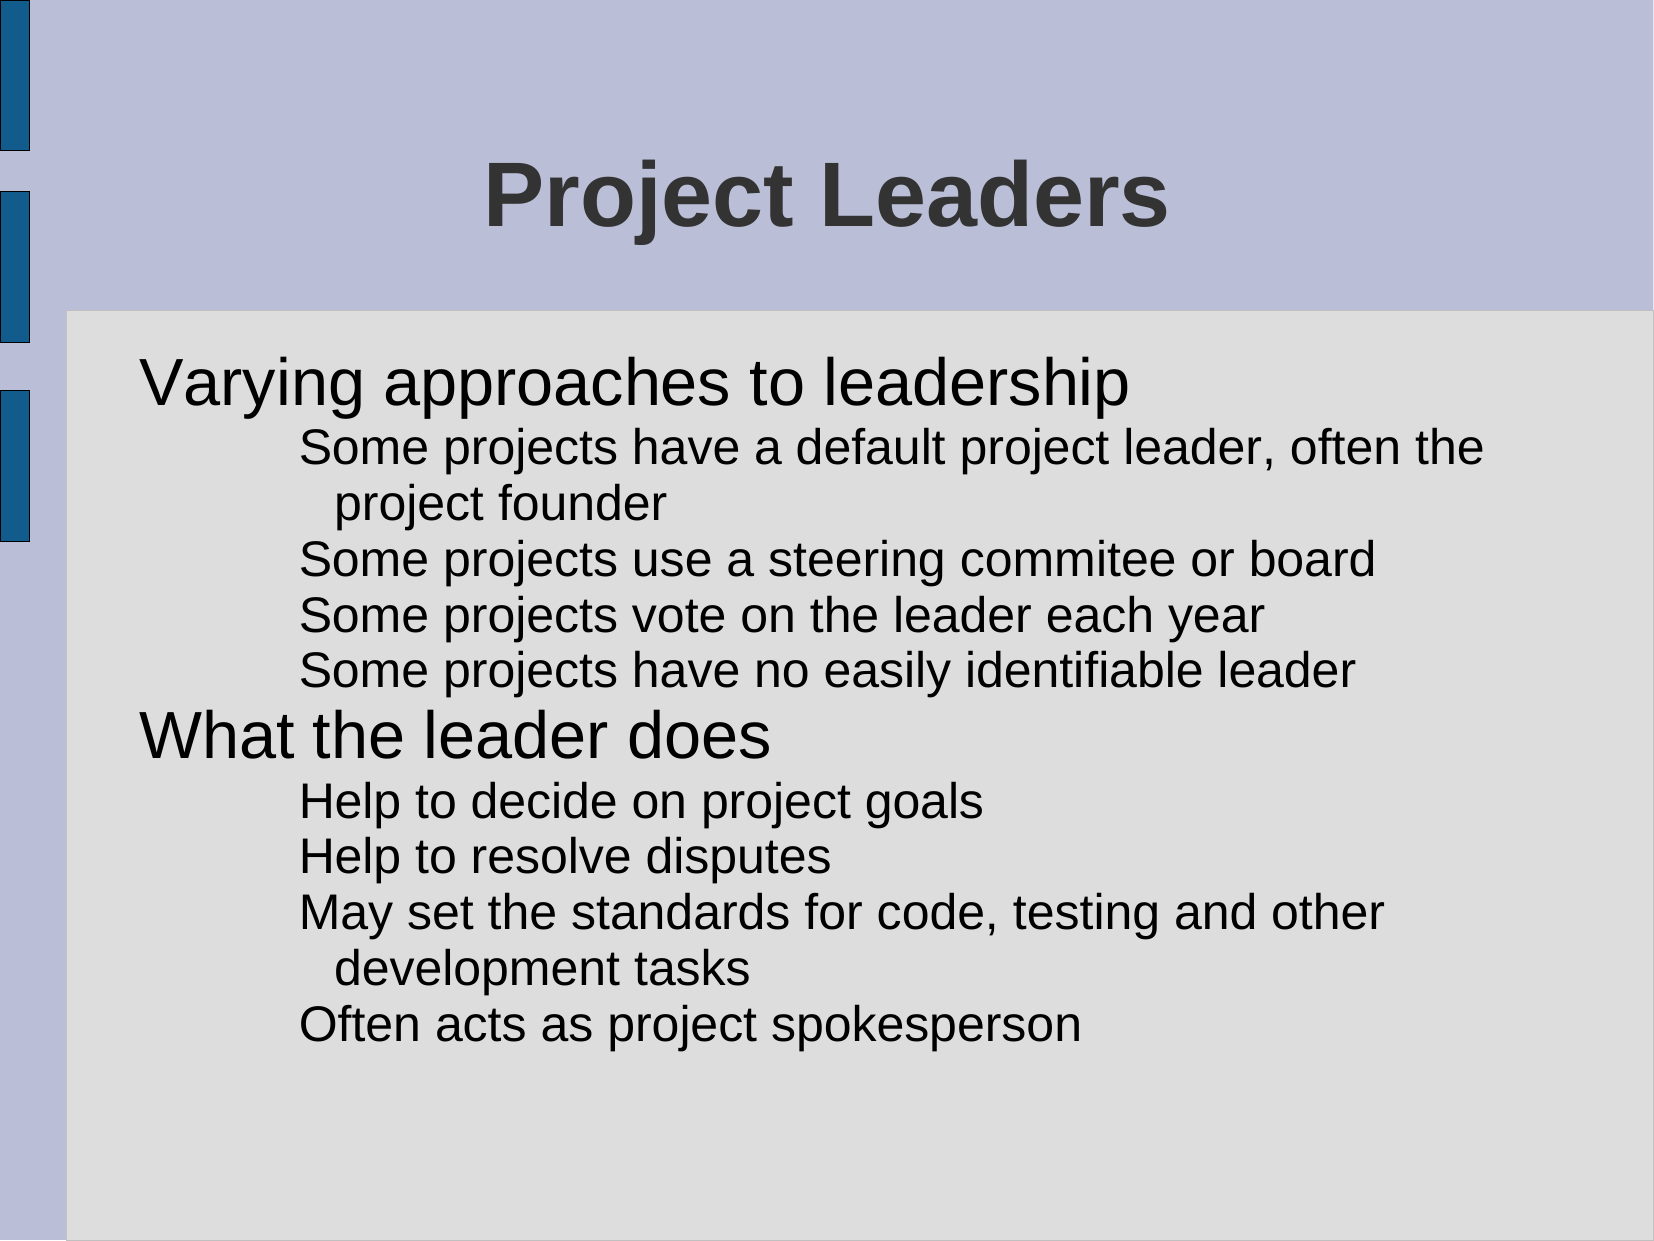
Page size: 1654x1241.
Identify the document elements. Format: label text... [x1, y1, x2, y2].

list Varying approaches to leadership Some projects have a default project leader, often the project founder Some projects use a steering commitee or board Some projects vote on the leader each year Some projects have no easily identifiable leader What the leader does Help to decide on project goals Help to resolve disputes May set the standards for code, testing and other development tasks Often acts as project spokesperson [121, 344, 1534, 1112]
title Project Leaders [121, 98, 1534, 291]
